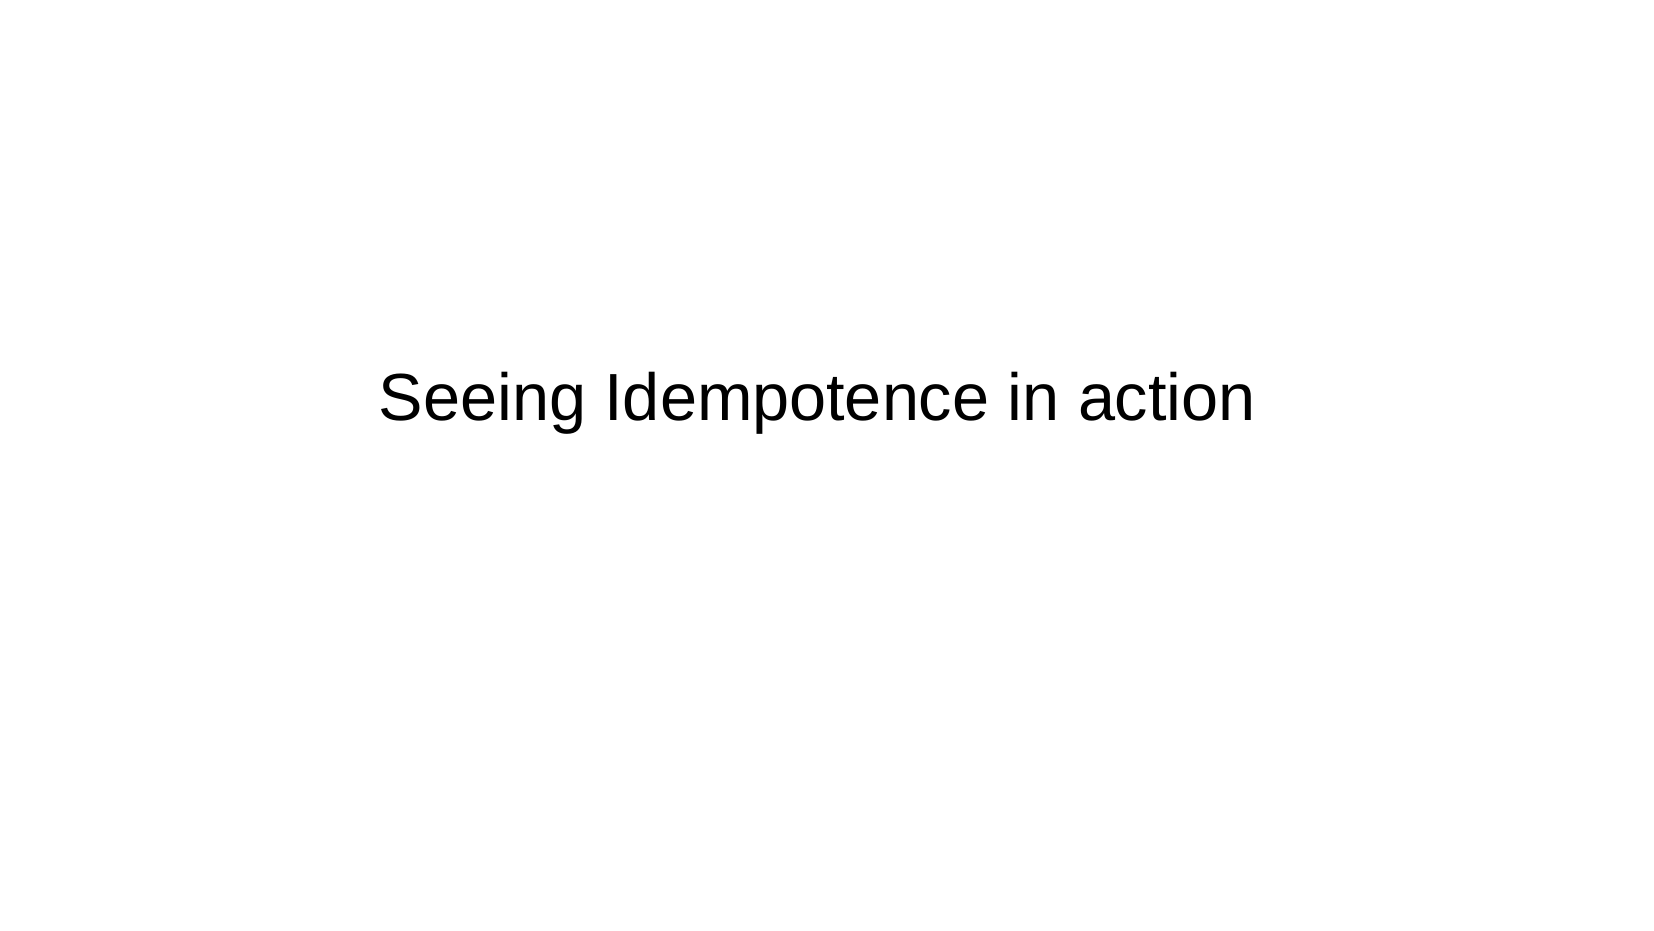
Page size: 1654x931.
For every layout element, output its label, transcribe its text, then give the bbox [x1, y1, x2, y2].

subtitle Seeing Idempotence in action [82, 37, 1571, 757]
